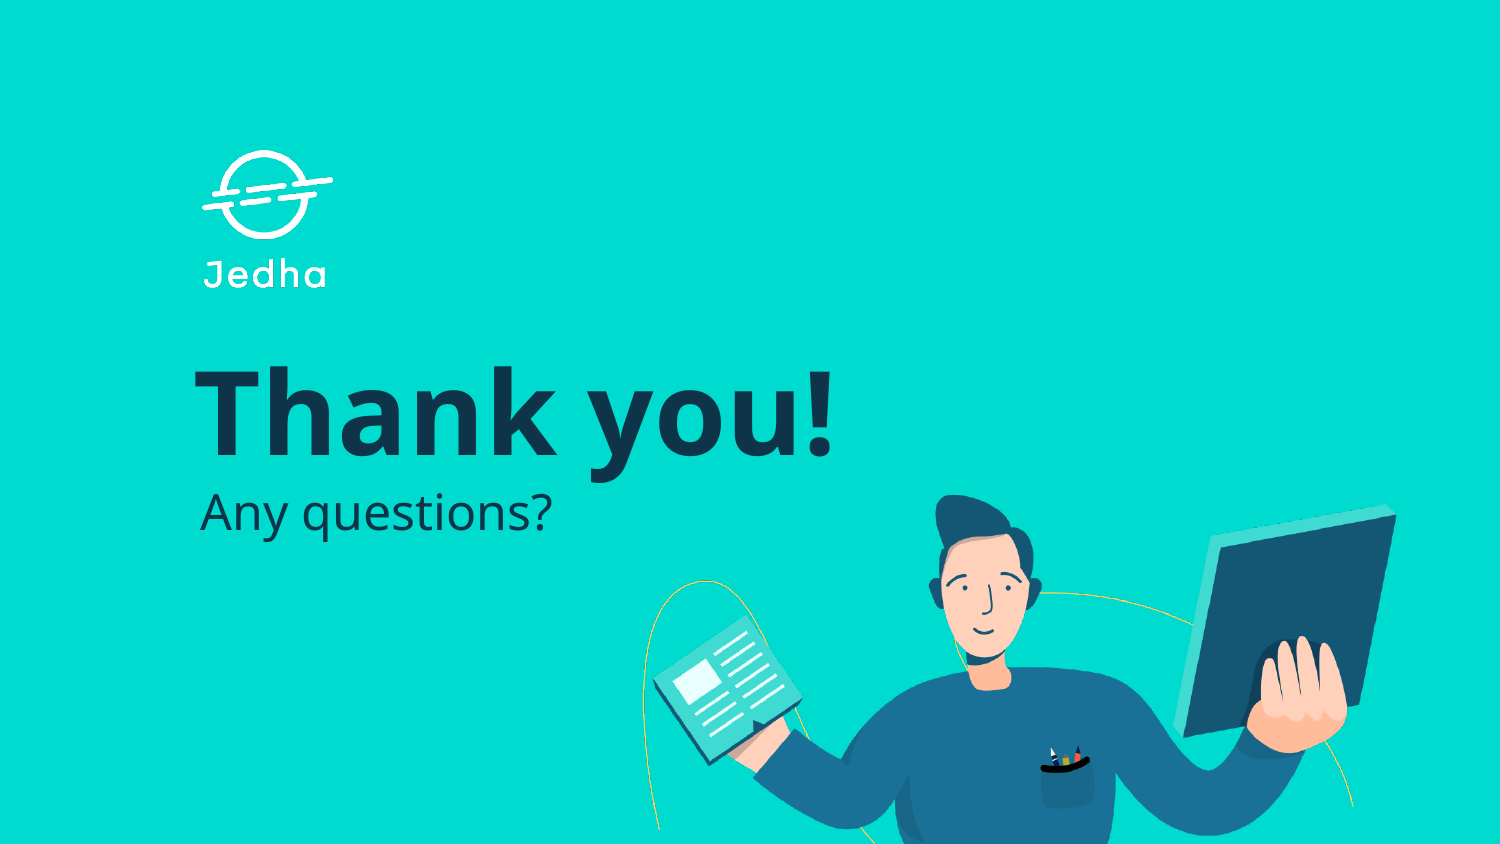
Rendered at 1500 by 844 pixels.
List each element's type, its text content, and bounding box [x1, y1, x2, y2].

picture [642, 493, 1398, 844]
picture [202, 150, 333, 288]
title Any questions? [185, 465, 1058, 580]
title Thank you! [178, 323, 1051, 438]
